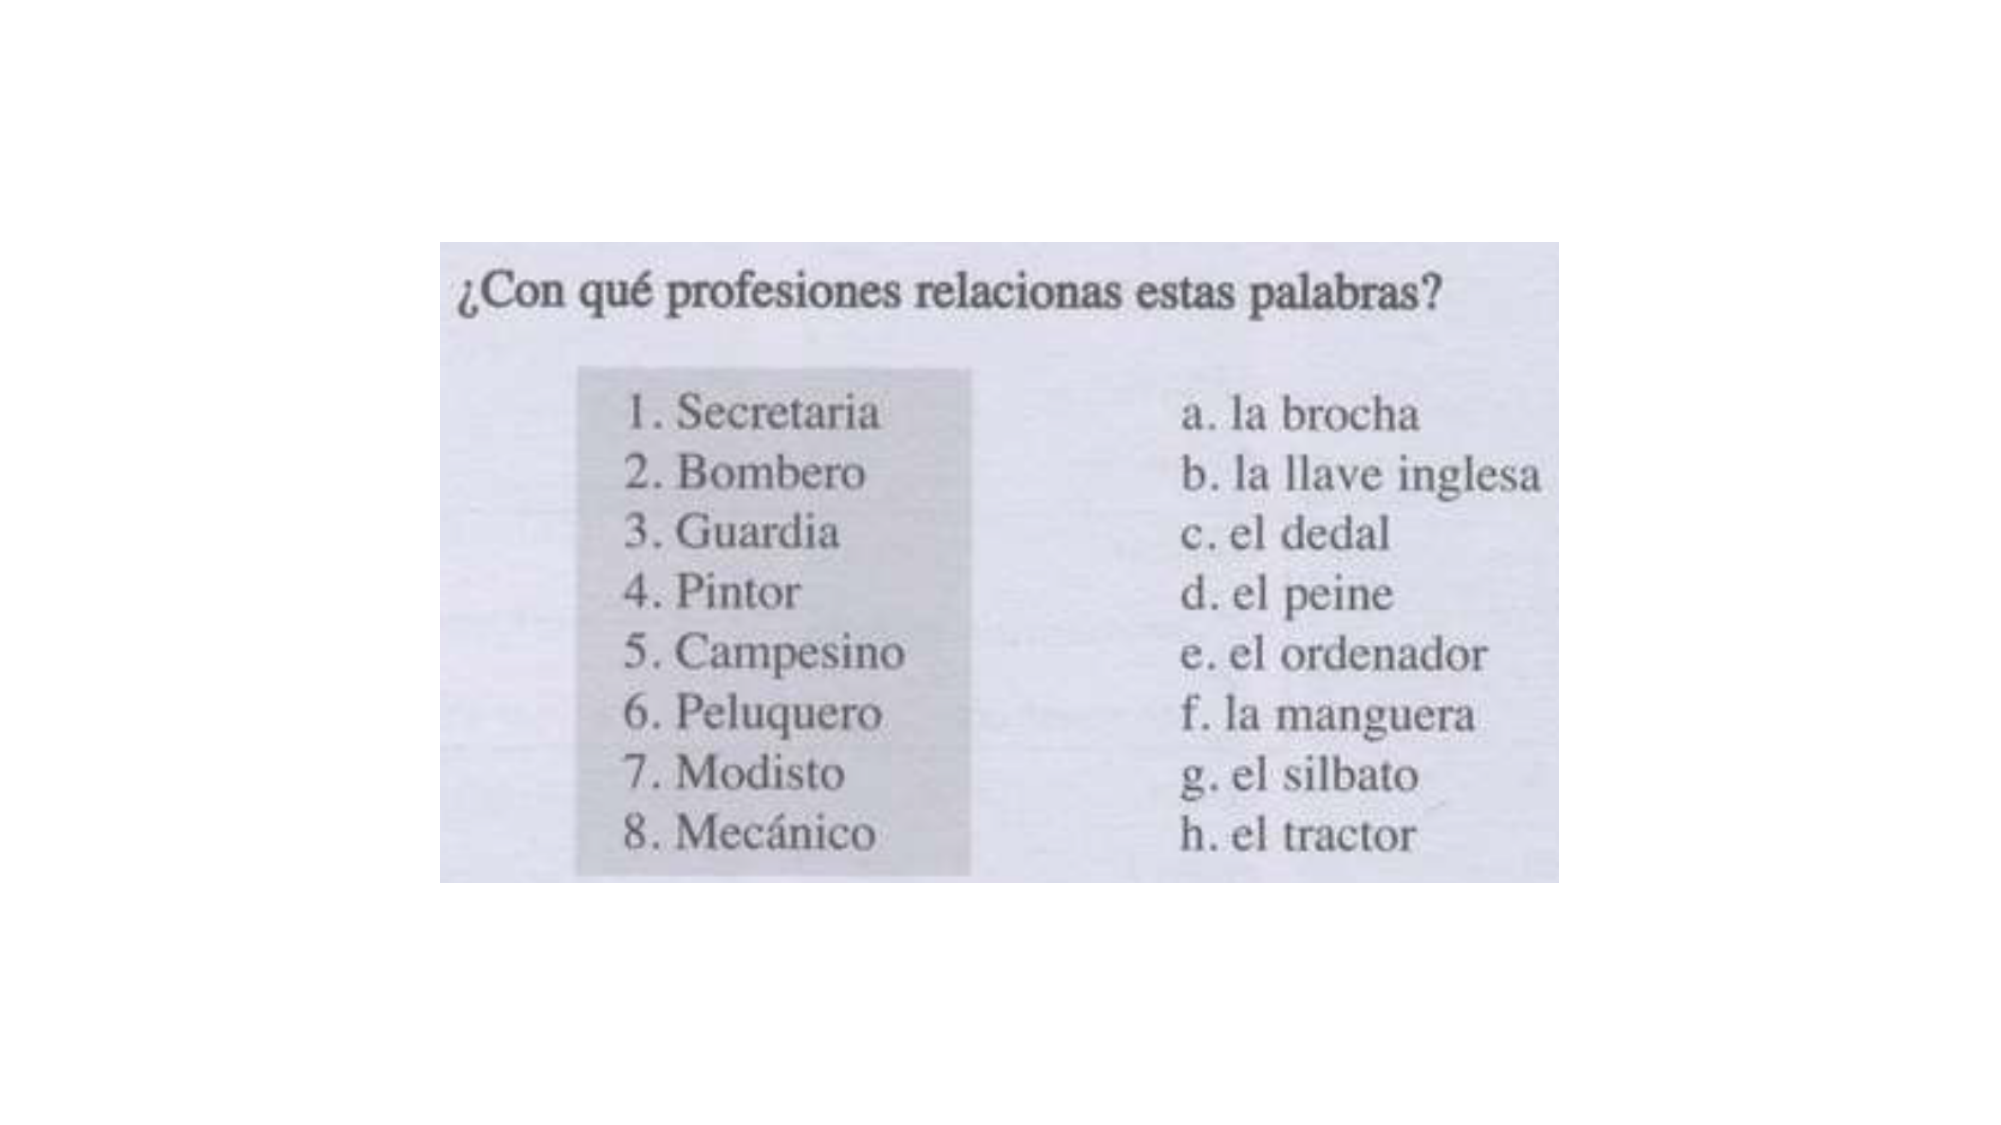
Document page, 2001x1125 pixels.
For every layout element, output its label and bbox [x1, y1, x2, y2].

picture [440, 242, 1559, 883]
